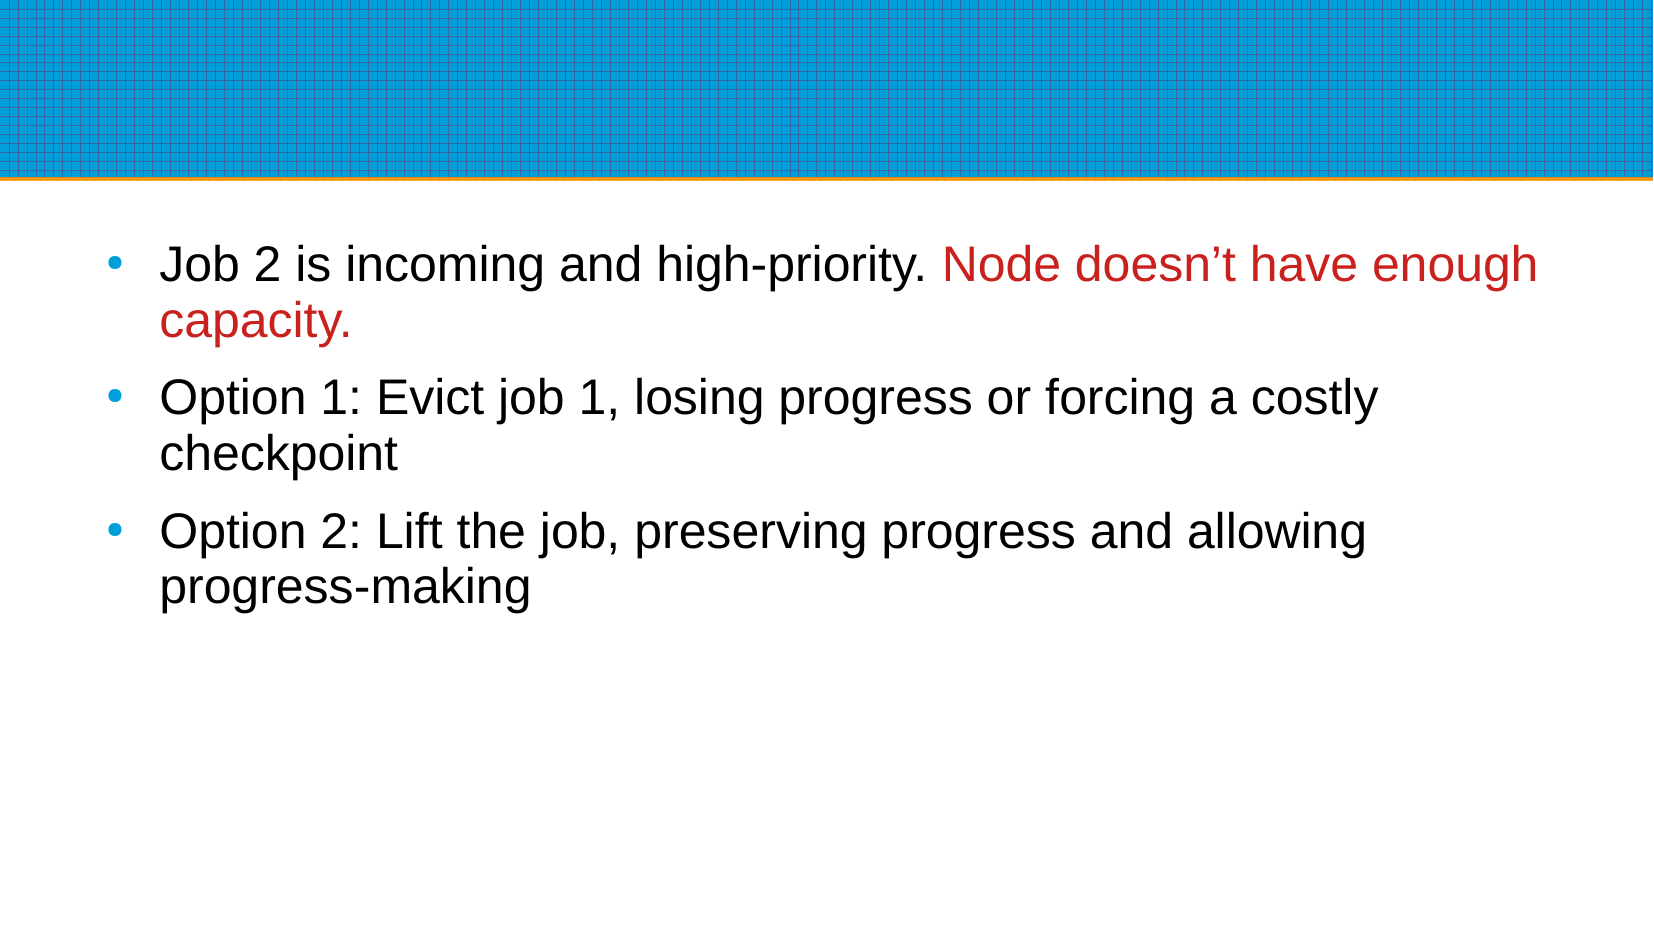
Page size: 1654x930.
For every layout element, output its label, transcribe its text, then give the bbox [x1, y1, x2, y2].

list Job 2 is incoming and high-priority. Node doesn’t have enough capacity. Option 1: Evict job 1, losing progress or forcing a costly checkpoint Option 2: Lift the job, preserving progress and allowing progress-making [88, 236, 1565, 812]
